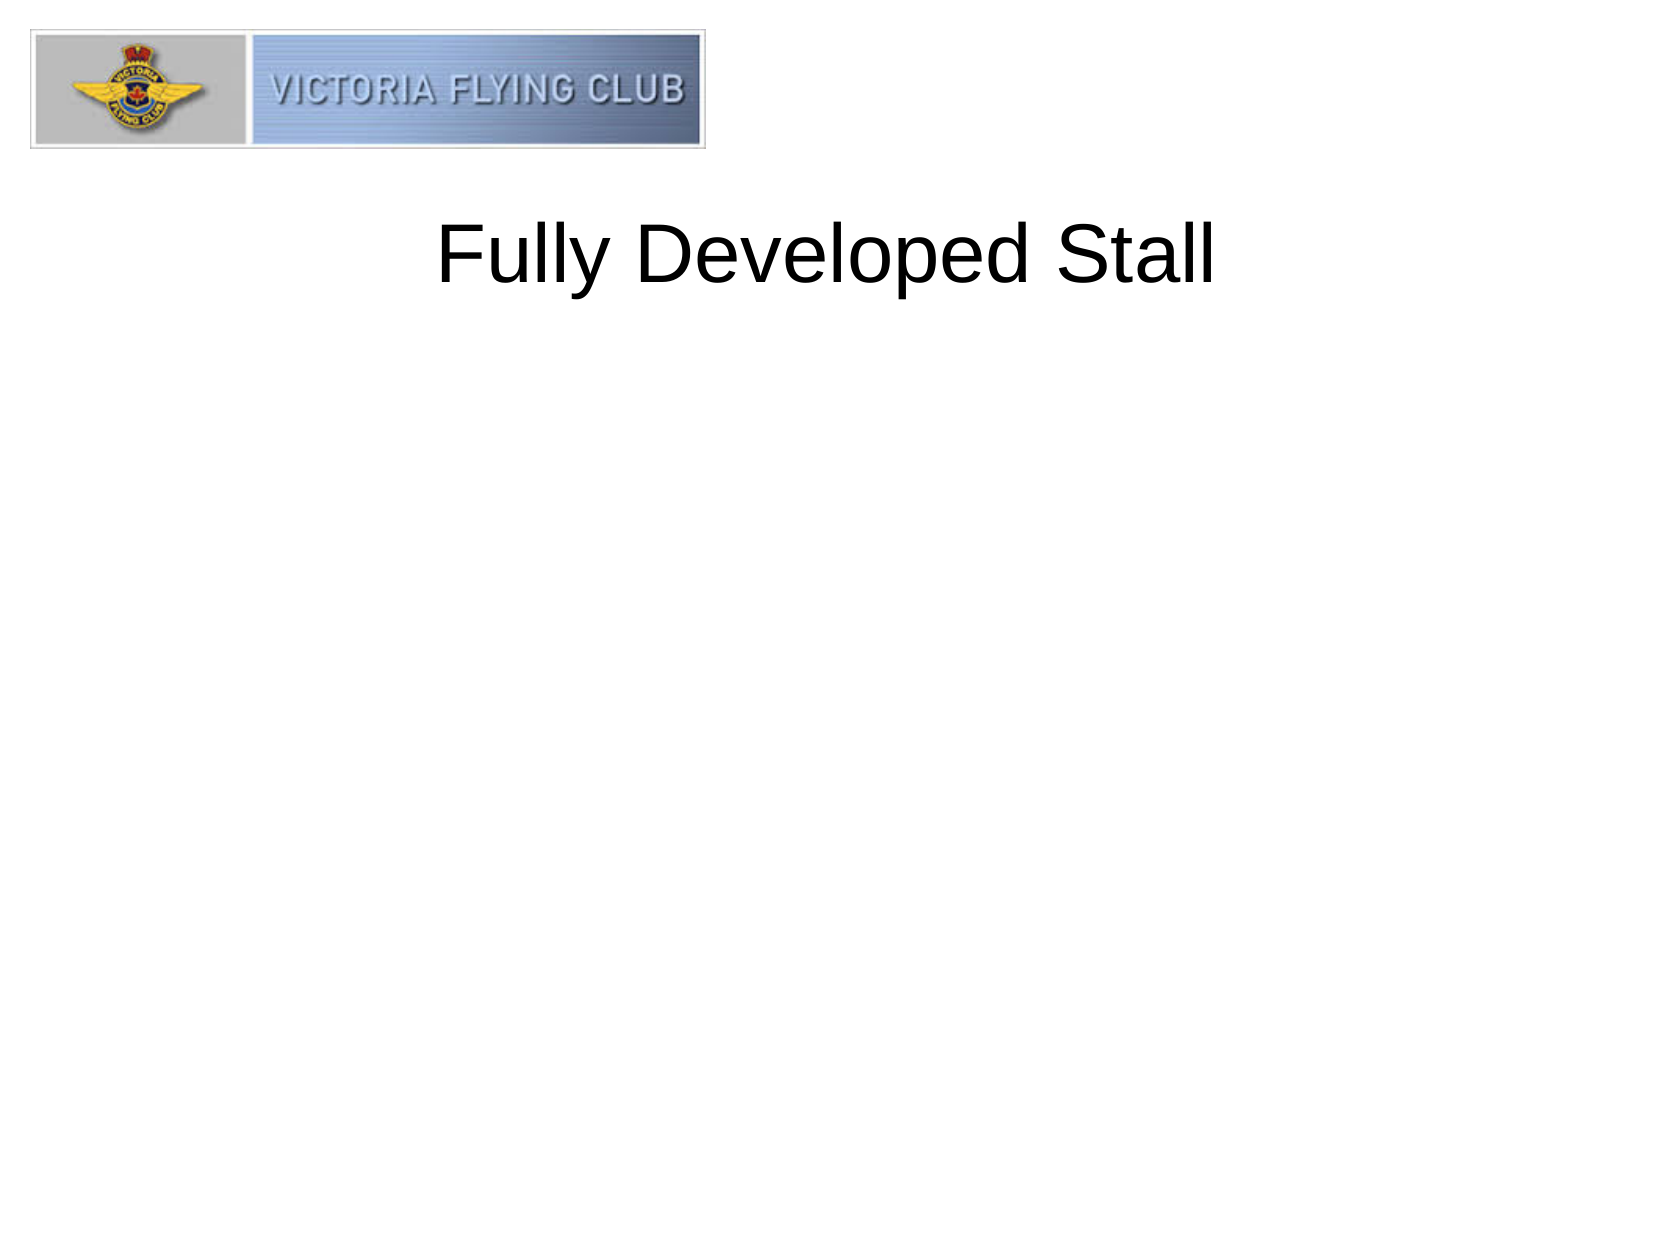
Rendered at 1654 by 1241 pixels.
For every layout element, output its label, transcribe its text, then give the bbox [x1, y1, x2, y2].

picture [30, 29, 706, 149]
title Fully Developed Stall [82, 150, 1571, 358]
